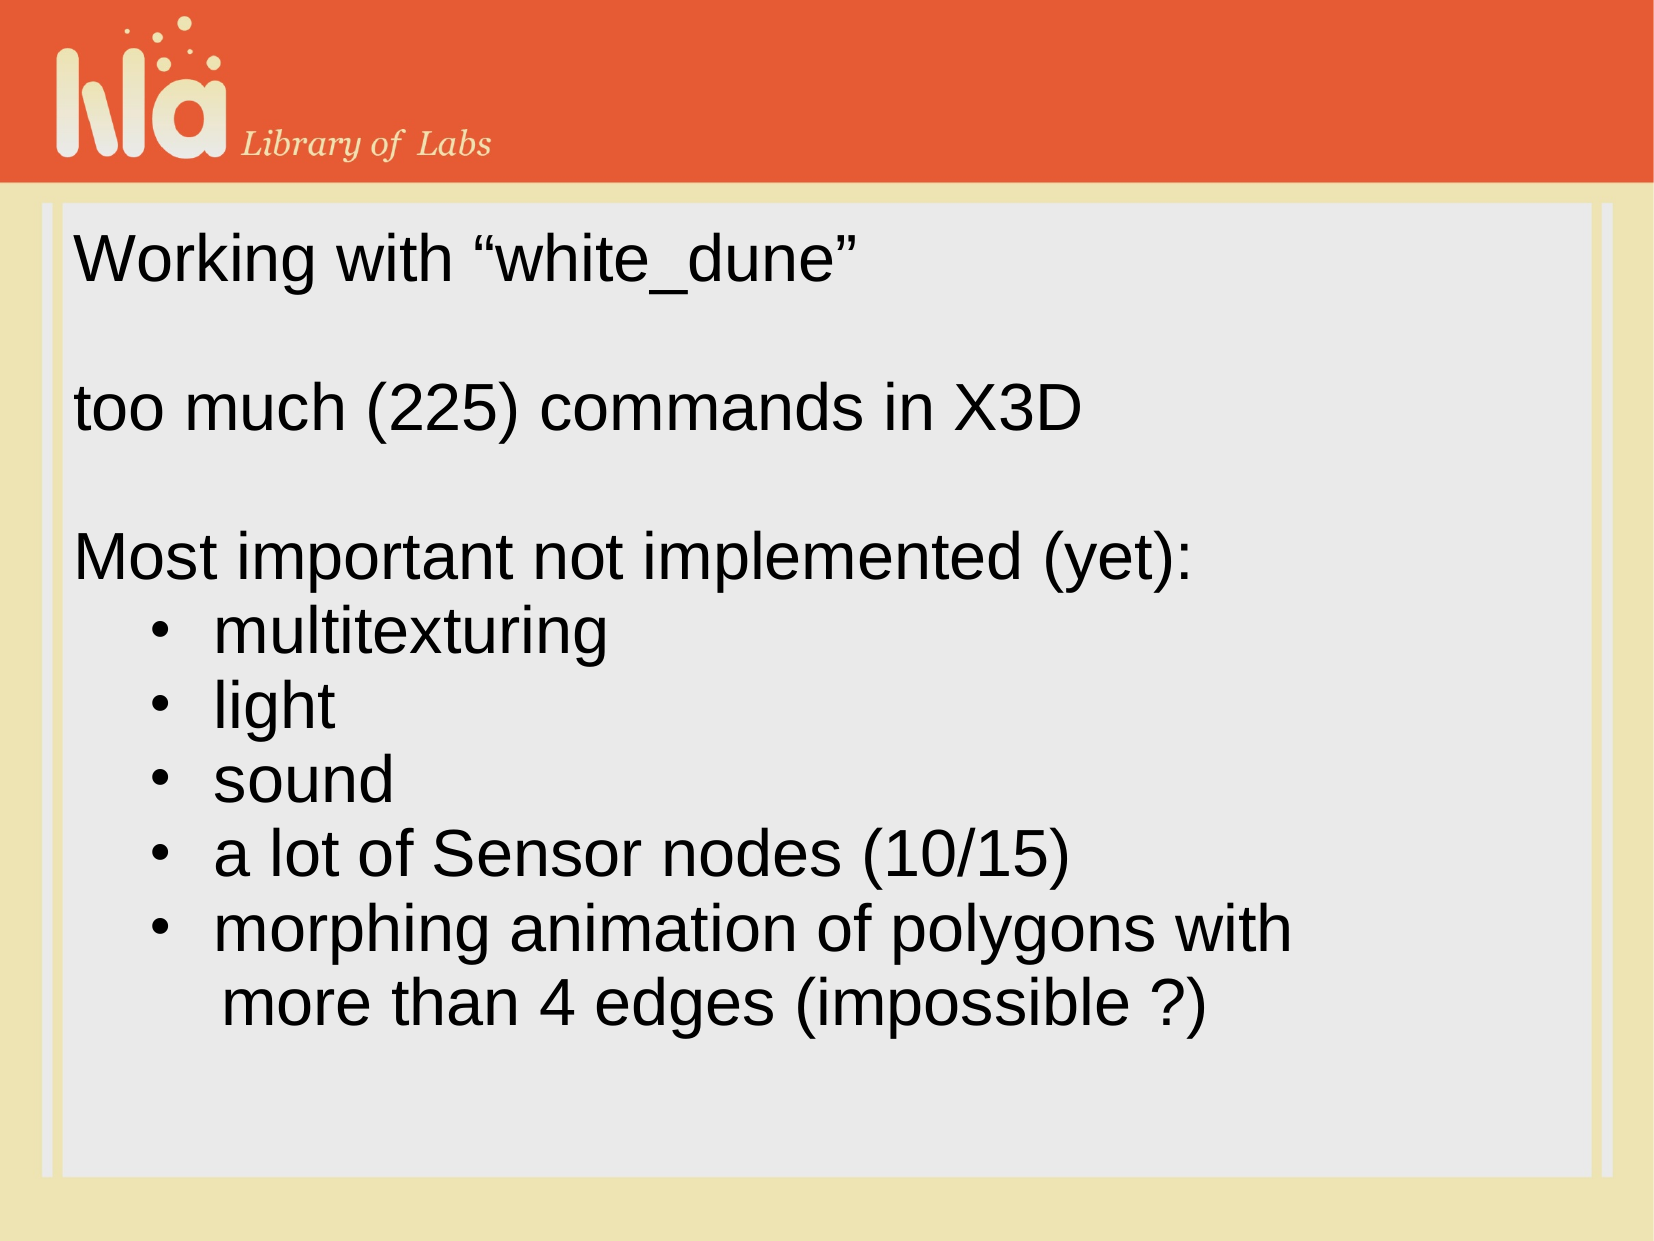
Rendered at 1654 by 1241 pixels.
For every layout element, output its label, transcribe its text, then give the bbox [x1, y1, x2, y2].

text_box Working with “white_dune” too much (225) commands in X3D Most important not implemented (yet): multitexturing light sound a lot of Sensor nodes (10/15) morphing animation of polygons with more than 4 edges (impossible ?) [58, 215, 1654, 1123]
picture [0, 0, 1654, 1241]
